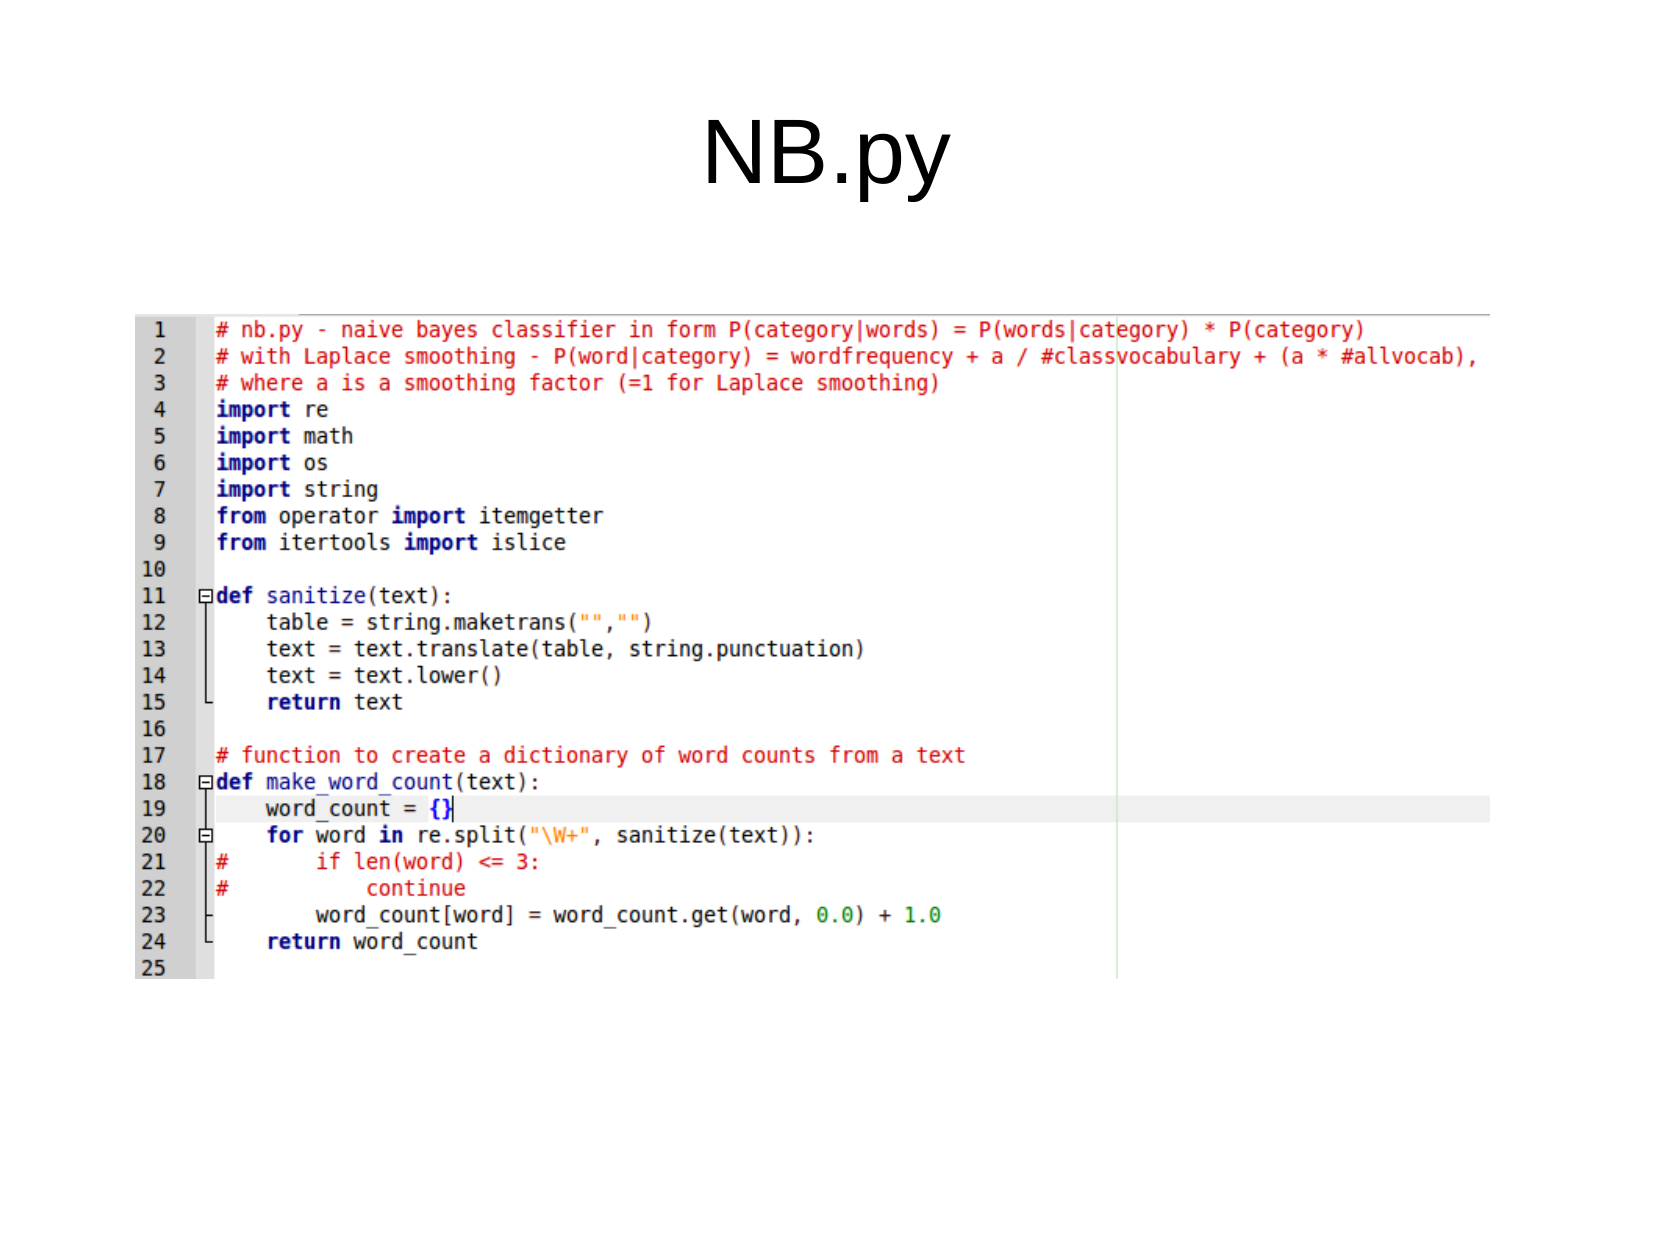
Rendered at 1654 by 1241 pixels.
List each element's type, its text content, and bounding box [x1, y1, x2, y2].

title NB.py [82, 49, 1571, 257]
picture [135, 314, 1490, 980]
